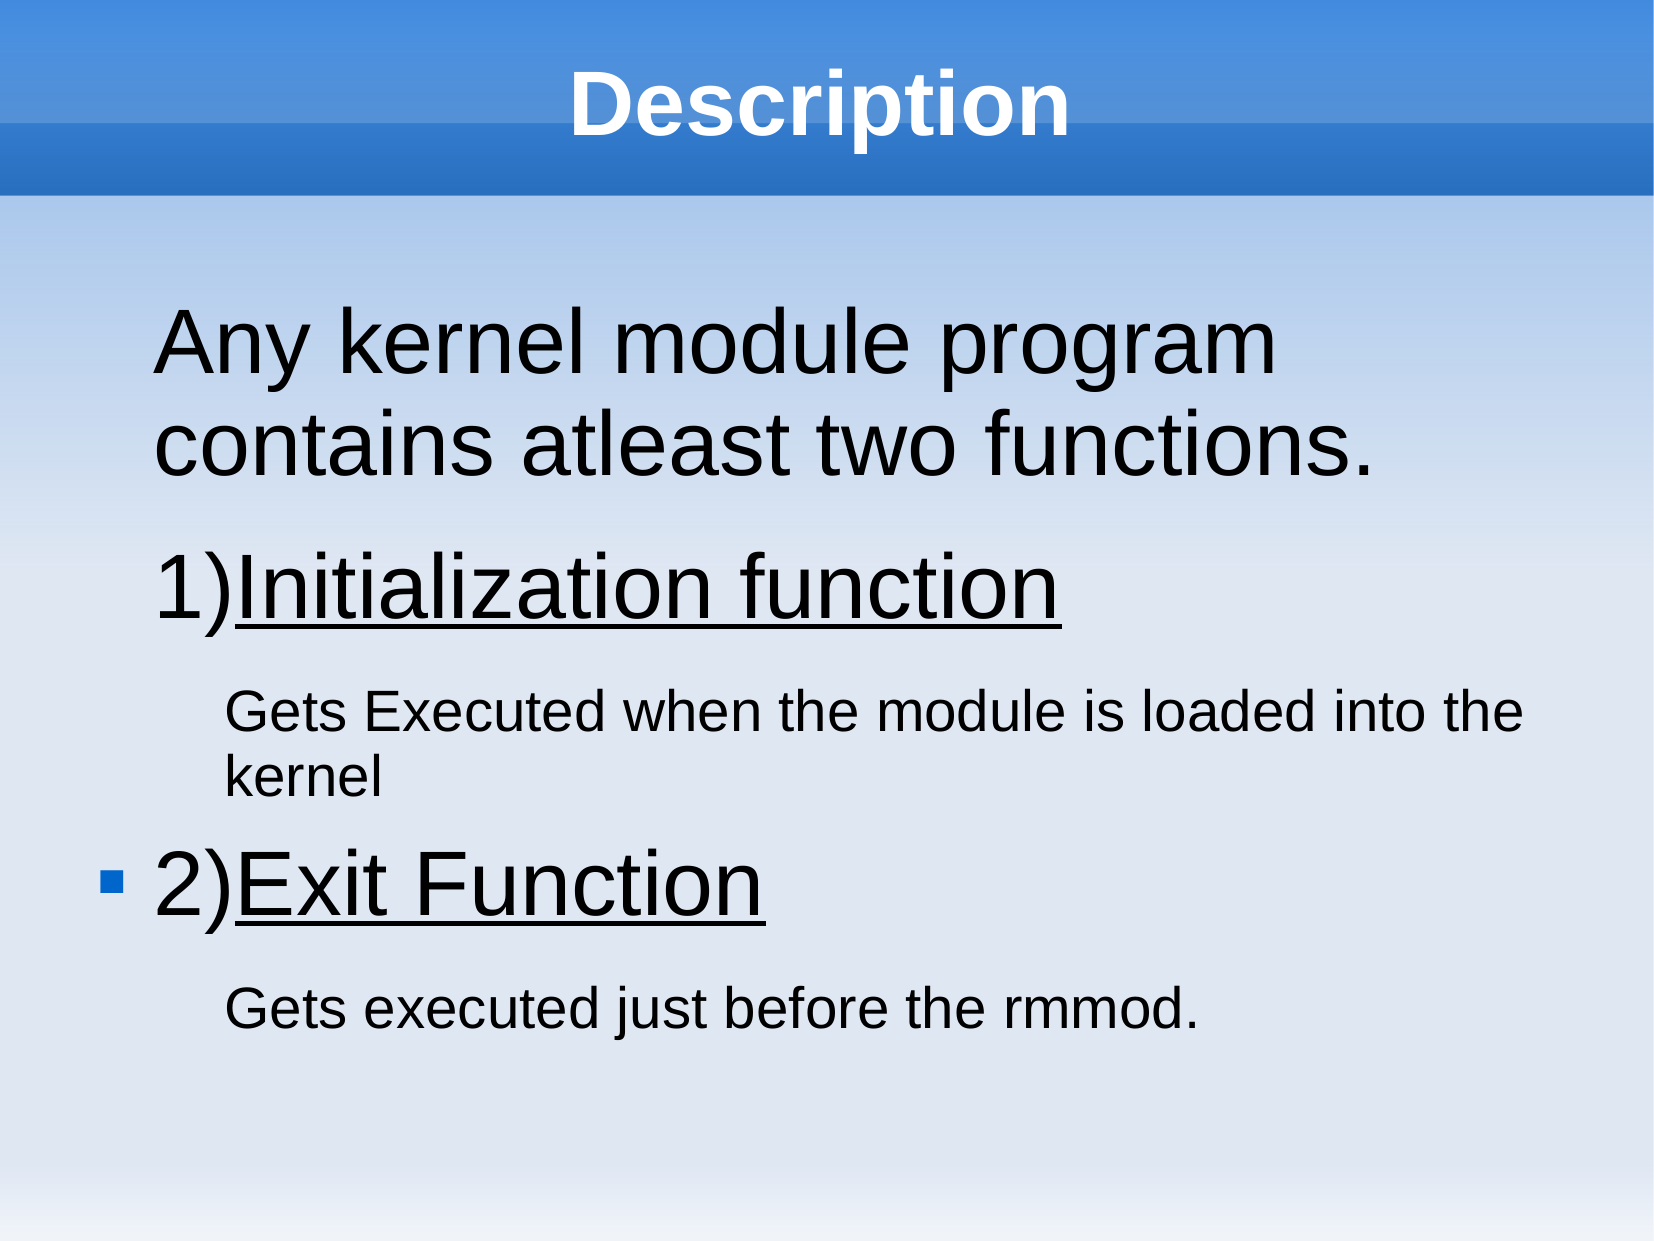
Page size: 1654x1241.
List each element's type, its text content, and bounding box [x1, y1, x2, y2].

title Description [76, 7, 1565, 200]
list Any kernel module program contains atleast two functions. 1)Initialization function Gets Executed when the module is loaded into the kernel 2)Exit Function Gets executed just before the rmmod. [82, 290, 1571, 1094]
picture [0, 0, 1654, 1241]
